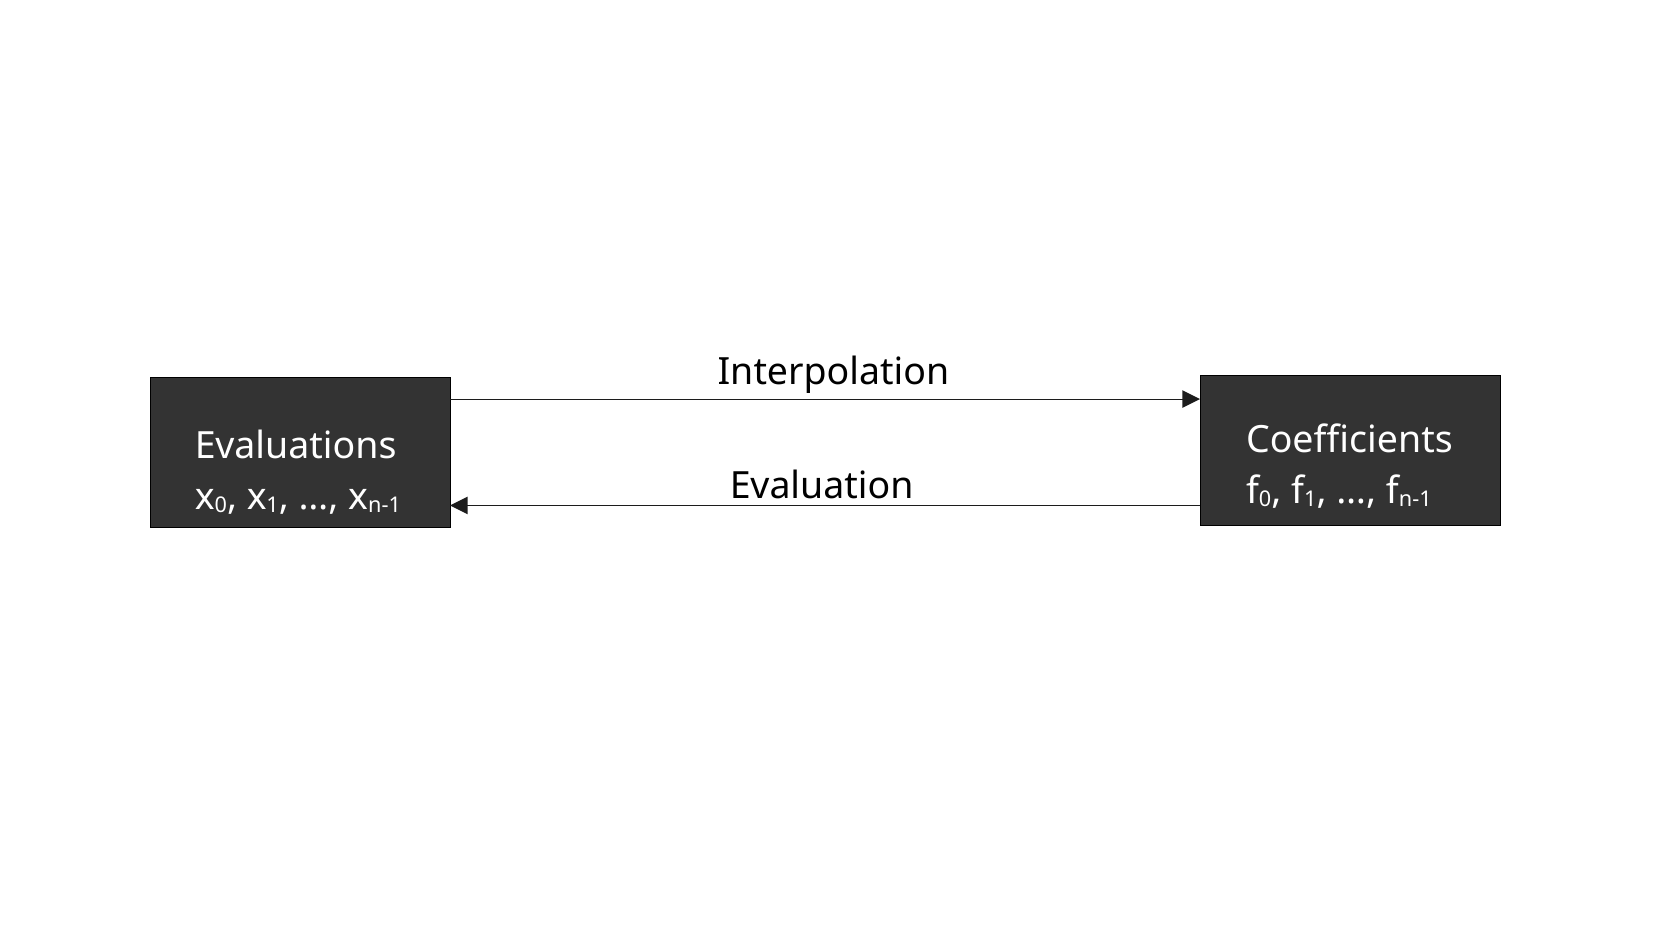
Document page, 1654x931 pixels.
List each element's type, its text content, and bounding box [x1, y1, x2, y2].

text_box Coefficients f0, f1, …, fn-1 [1231, 405, 1487, 504]
text_box [150, 377, 451, 528]
text_box Evaluation [715, 451, 1001, 505]
text_box Interpolation [702, 337, 988, 391]
text_box Evaluations x0, x1, …, xn-1 [180, 410, 436, 510]
text_box [1200, 375, 1501, 526]
